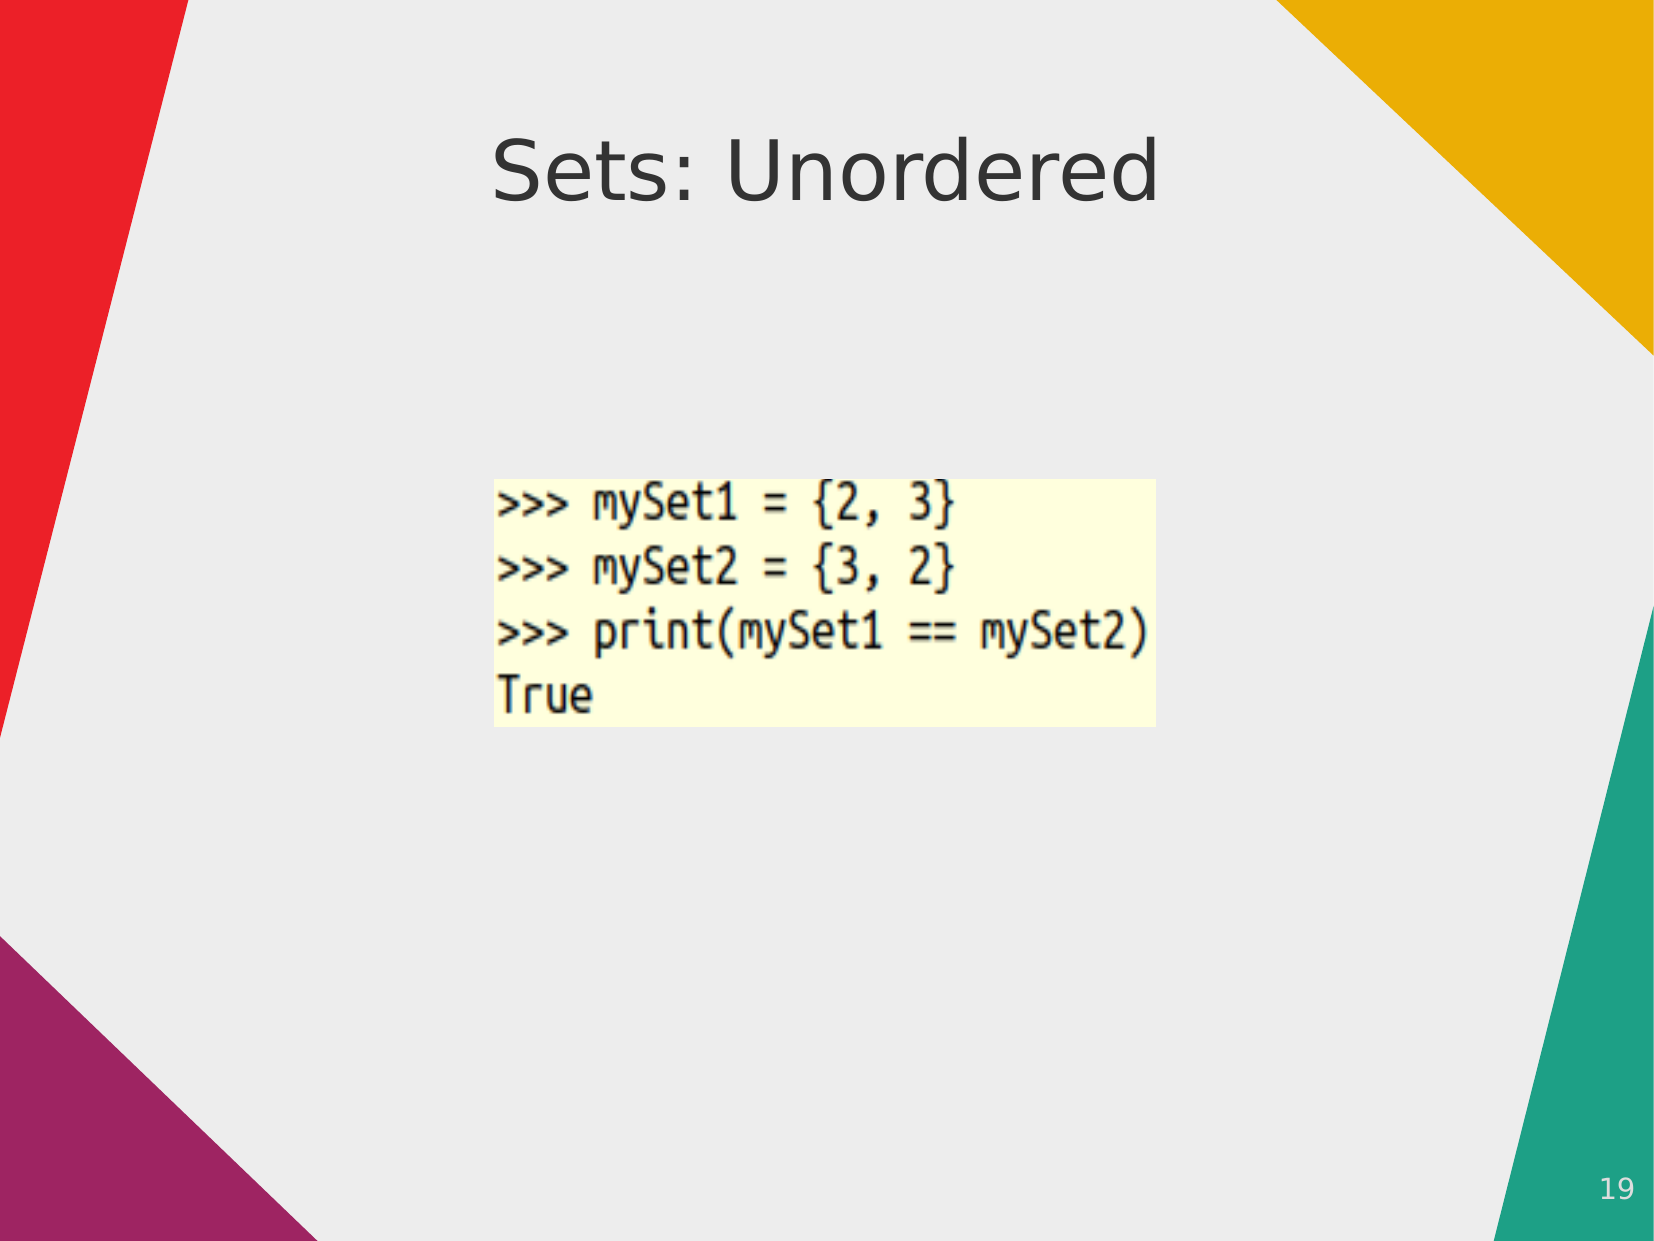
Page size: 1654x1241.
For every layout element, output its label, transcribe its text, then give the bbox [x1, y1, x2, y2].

picture [494, 479, 1156, 727]
title Sets: Unordered [114, 73, 1539, 271]
